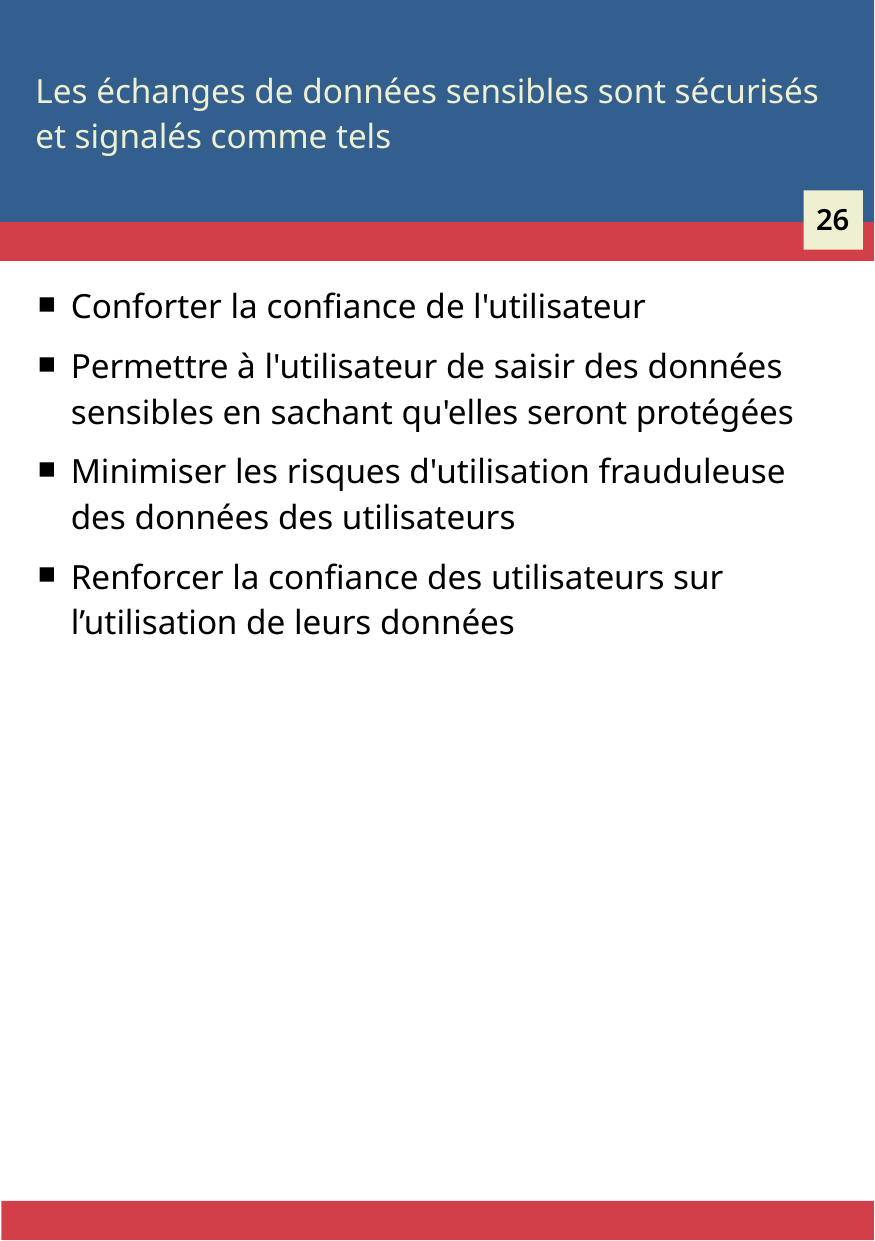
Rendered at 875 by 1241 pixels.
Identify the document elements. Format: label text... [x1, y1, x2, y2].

title Les échanges de données sensibles sont sécurisés et signalés comme tels [35, 13, 839, 213]
list Conforter la confiance de l'utilisateur Permettre à l'utilisateur de saisir des données sensibles en sachant qu'elles seront protégées Minimiser les risques d'utilisation frauduleuse des données des utilisateurs Renforcer la confiance des utilisateurs sur l’utilisation de leurs données [23, 283, 839, 1111]
text_box 26 [803, 188, 863, 249]
